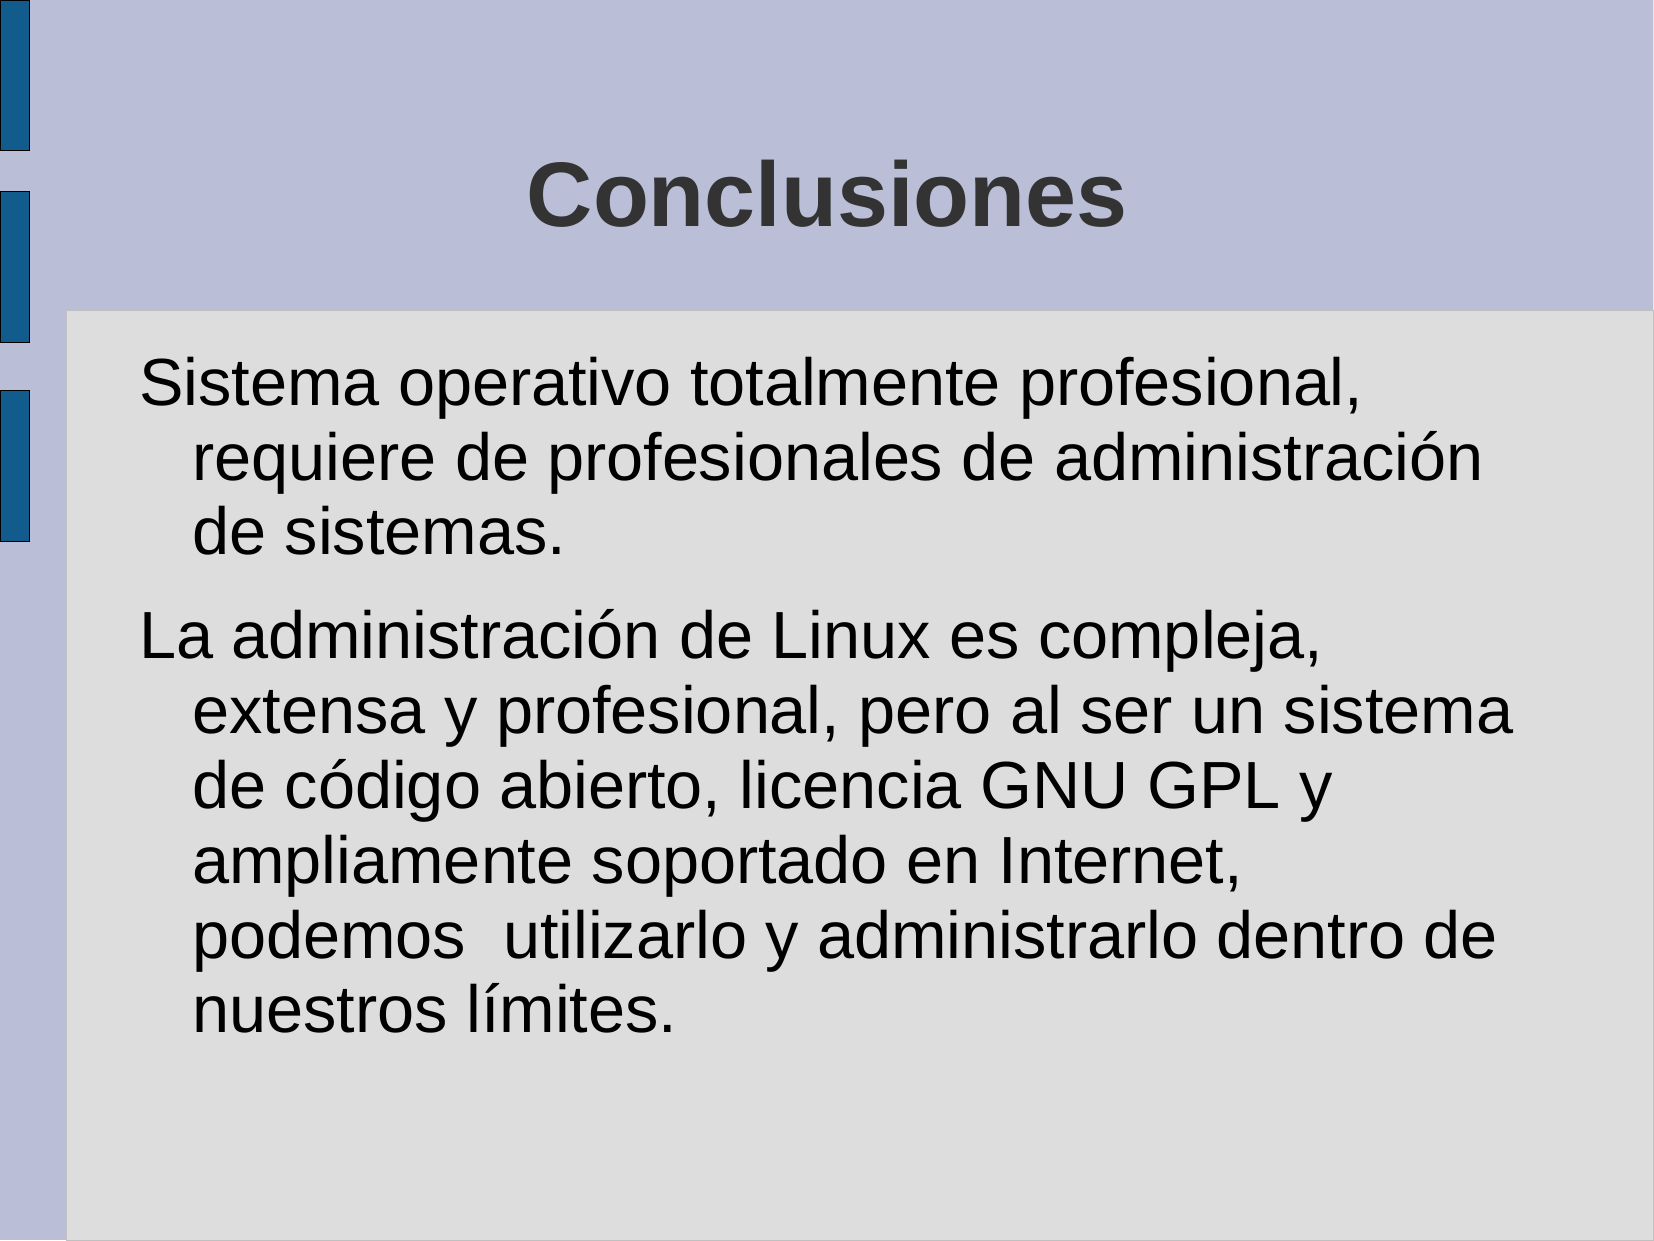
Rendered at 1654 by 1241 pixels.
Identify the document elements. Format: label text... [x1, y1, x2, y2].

title Conclusiones [121, 91, 1534, 299]
list Sistema operativo totalmente profesional, requiere de profesionales de administración de sistemas. La administración de Linux es compleja, extensa y profesional, pero al ser un sistema de código abierto, licencia GNU GPL y ampliamente soportado en Internet, podemos utilizarlo y administrarlo dentro de nuestros límites. [121, 344, 1534, 1127]
